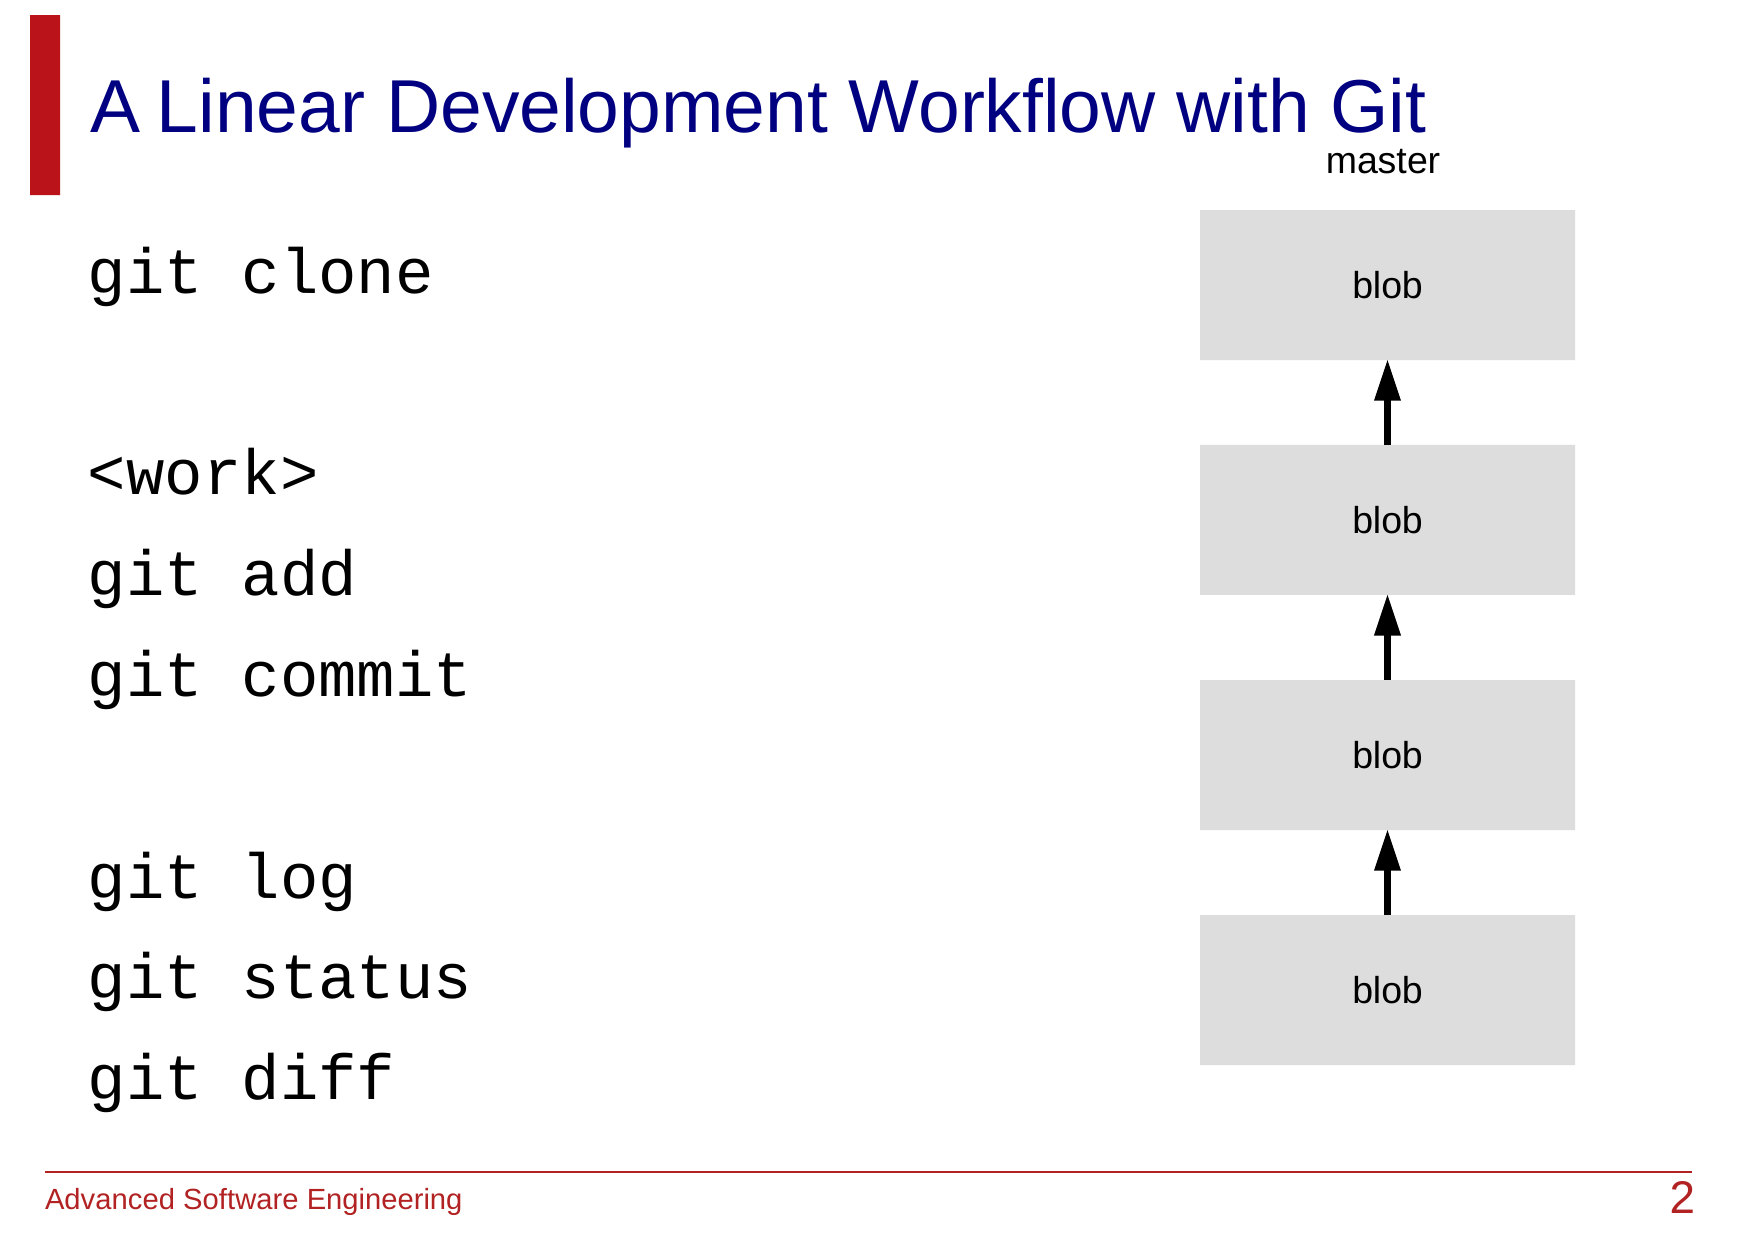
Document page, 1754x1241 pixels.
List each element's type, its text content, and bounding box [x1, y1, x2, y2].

text_box master [1281, 131, 1486, 196]
list git clone <work> git add git commit git log git status git diff [87, 240, 873, 1130]
text_box blob [1200, 210, 1576, 361]
text_box blob [1200, 444, 1576, 595]
title A Linear Development Workflow with Git [90, 17, 1696, 196]
text_box blob [1200, 915, 1576, 1066]
text_box blob [1200, 680, 1576, 831]
